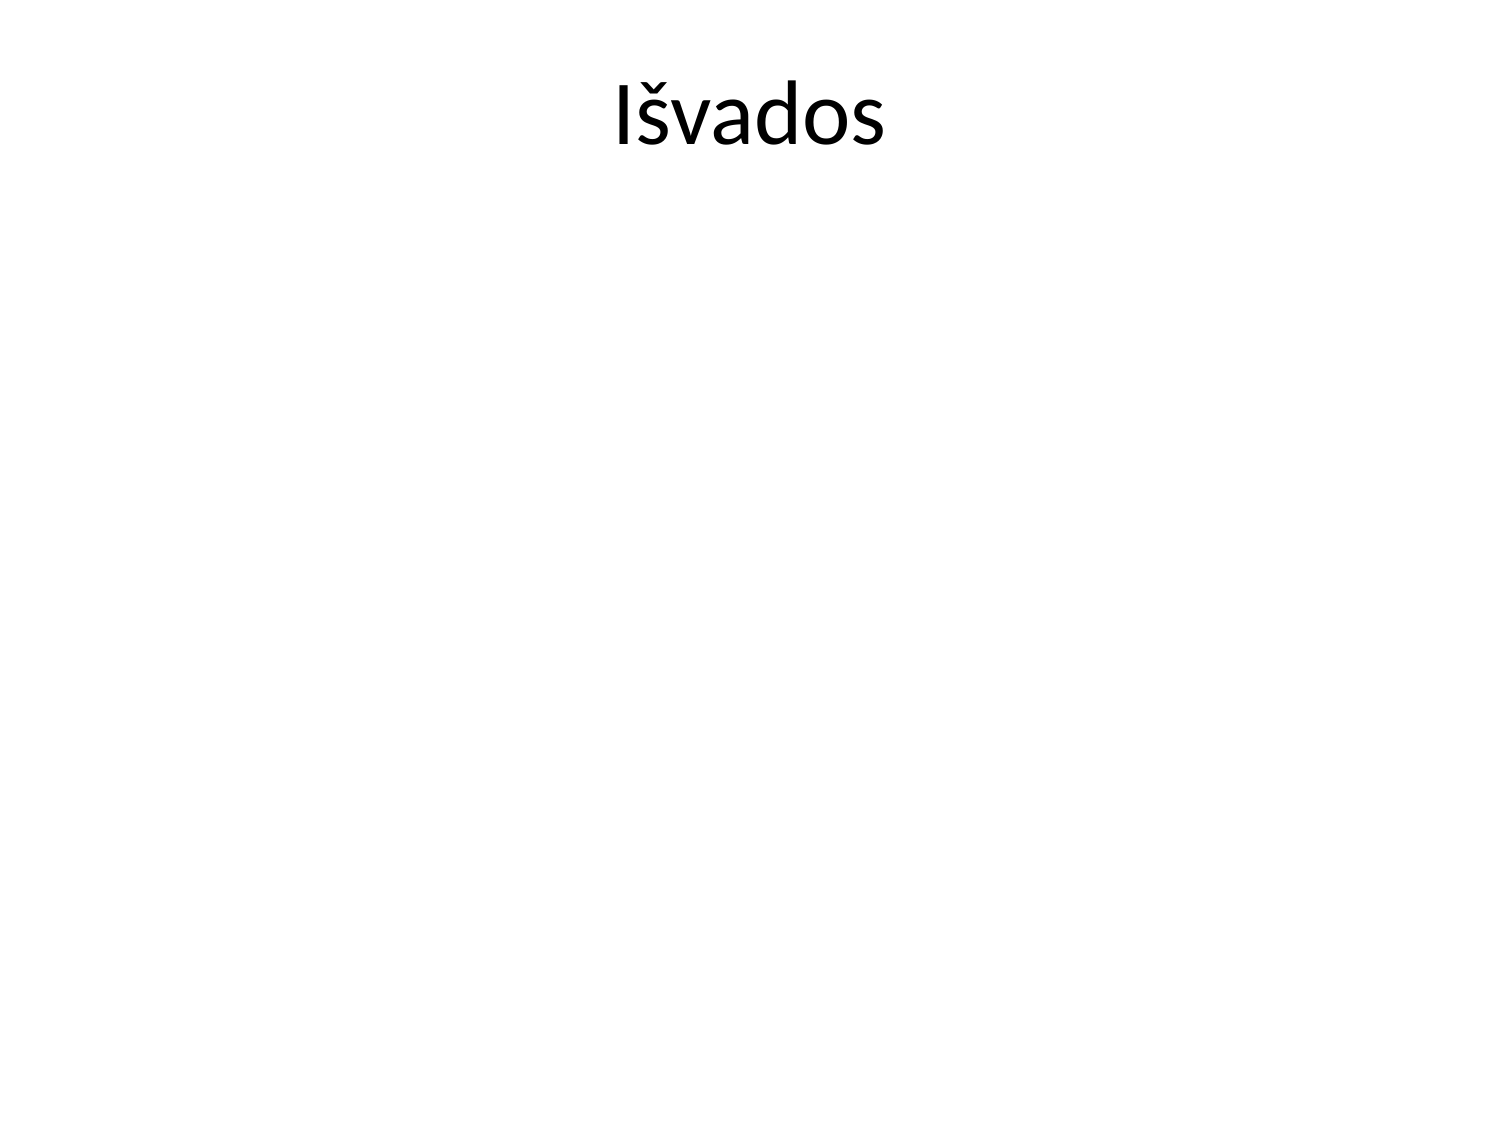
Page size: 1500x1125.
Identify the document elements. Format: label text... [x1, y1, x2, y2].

title Išvados [75, 45, 1425, 1047]
